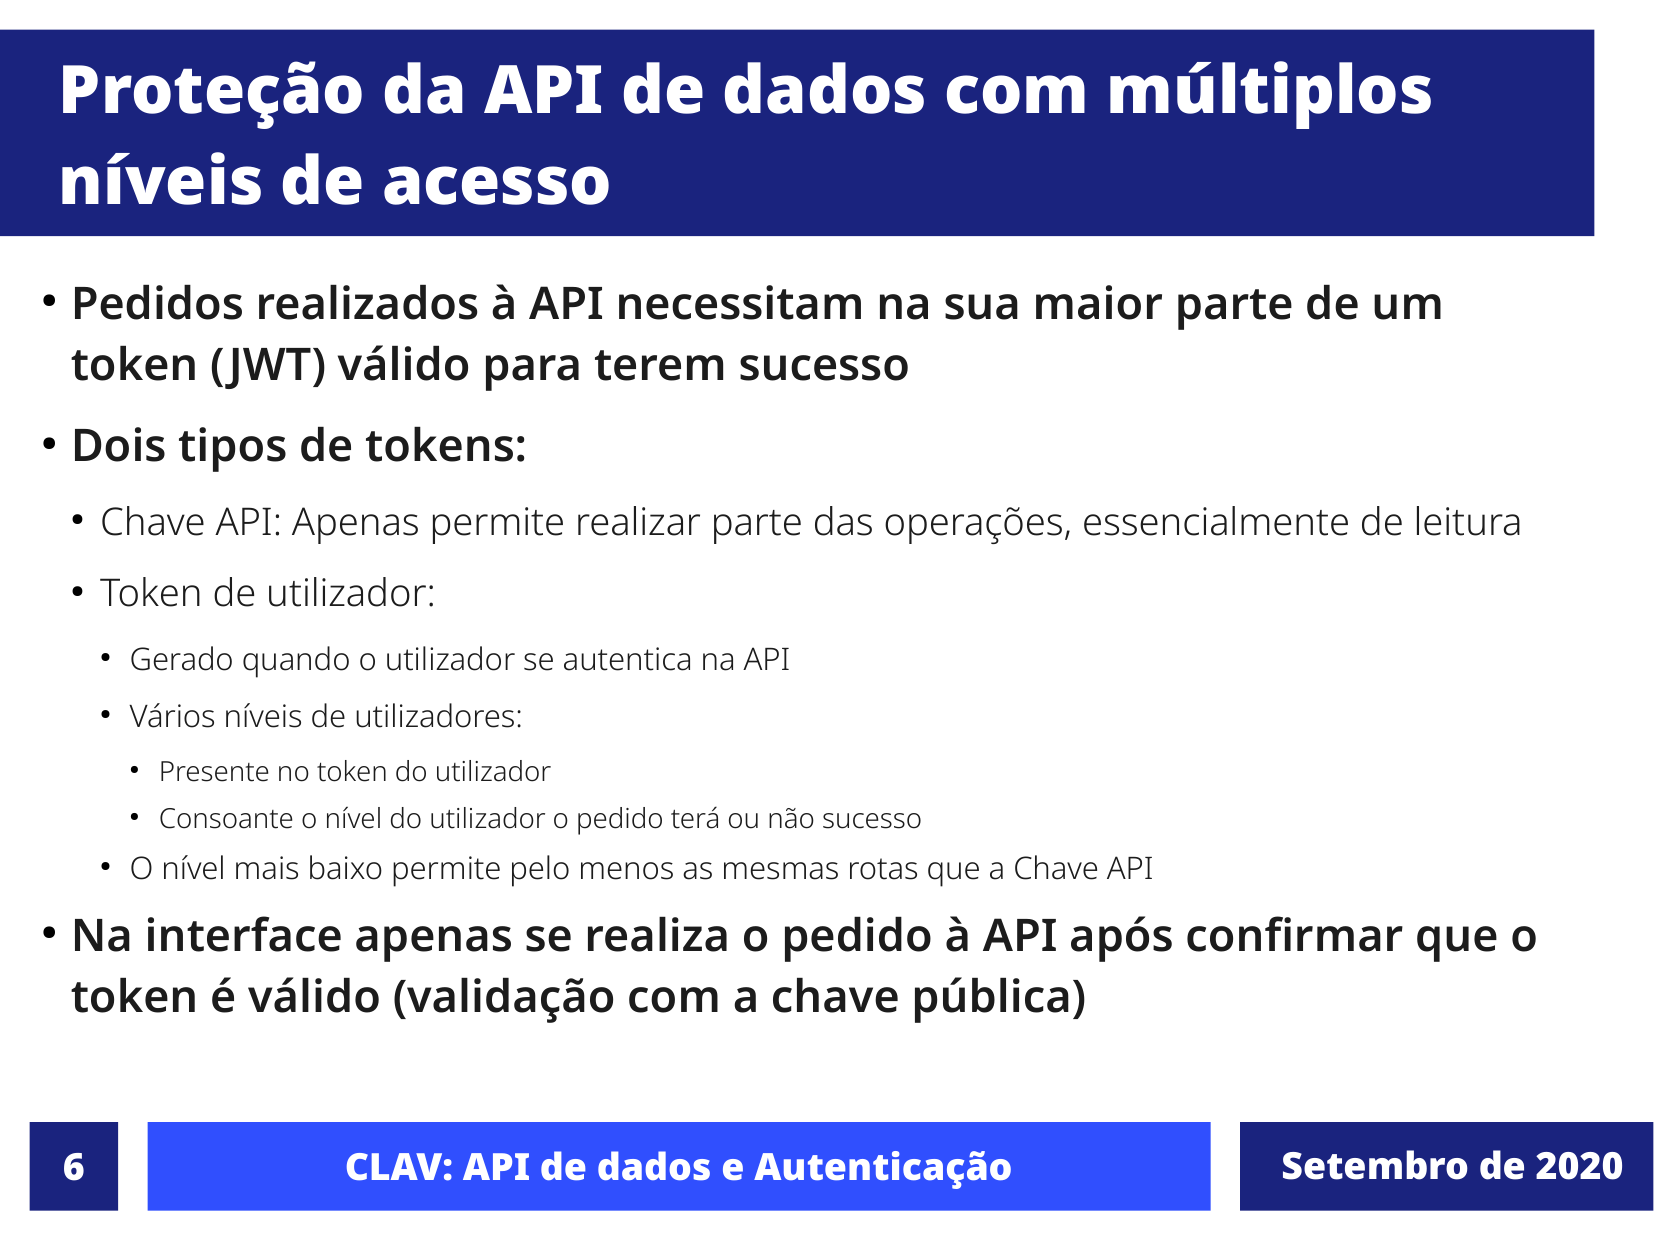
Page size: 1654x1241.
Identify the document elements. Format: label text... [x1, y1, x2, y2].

title Proteção da API de dados com múltiplos níveis de acesso [59, 59, 1595, 207]
list Pedidos realizados à API necessitam na sua maior parte de um token (JWT) válido para terem sucesso Dois tipos de tokens: Chave API: Apenas permite realizar parte das operações, essencialmente de leitura Token de utilizador: Gerado quando o utilizador se autentica na API Vários níveis de utilizadores: Presente no token do utilizador Consoante o nível do utilizador o pedido terá ou não sucesso O nível mais baixo permite pelo menos as mesmas rotas que a Chave API Na interface apenas se realiza o pedido à API após confirmar que o token é válido (validação com a chave pública) [41, 271, 1548, 1040]
